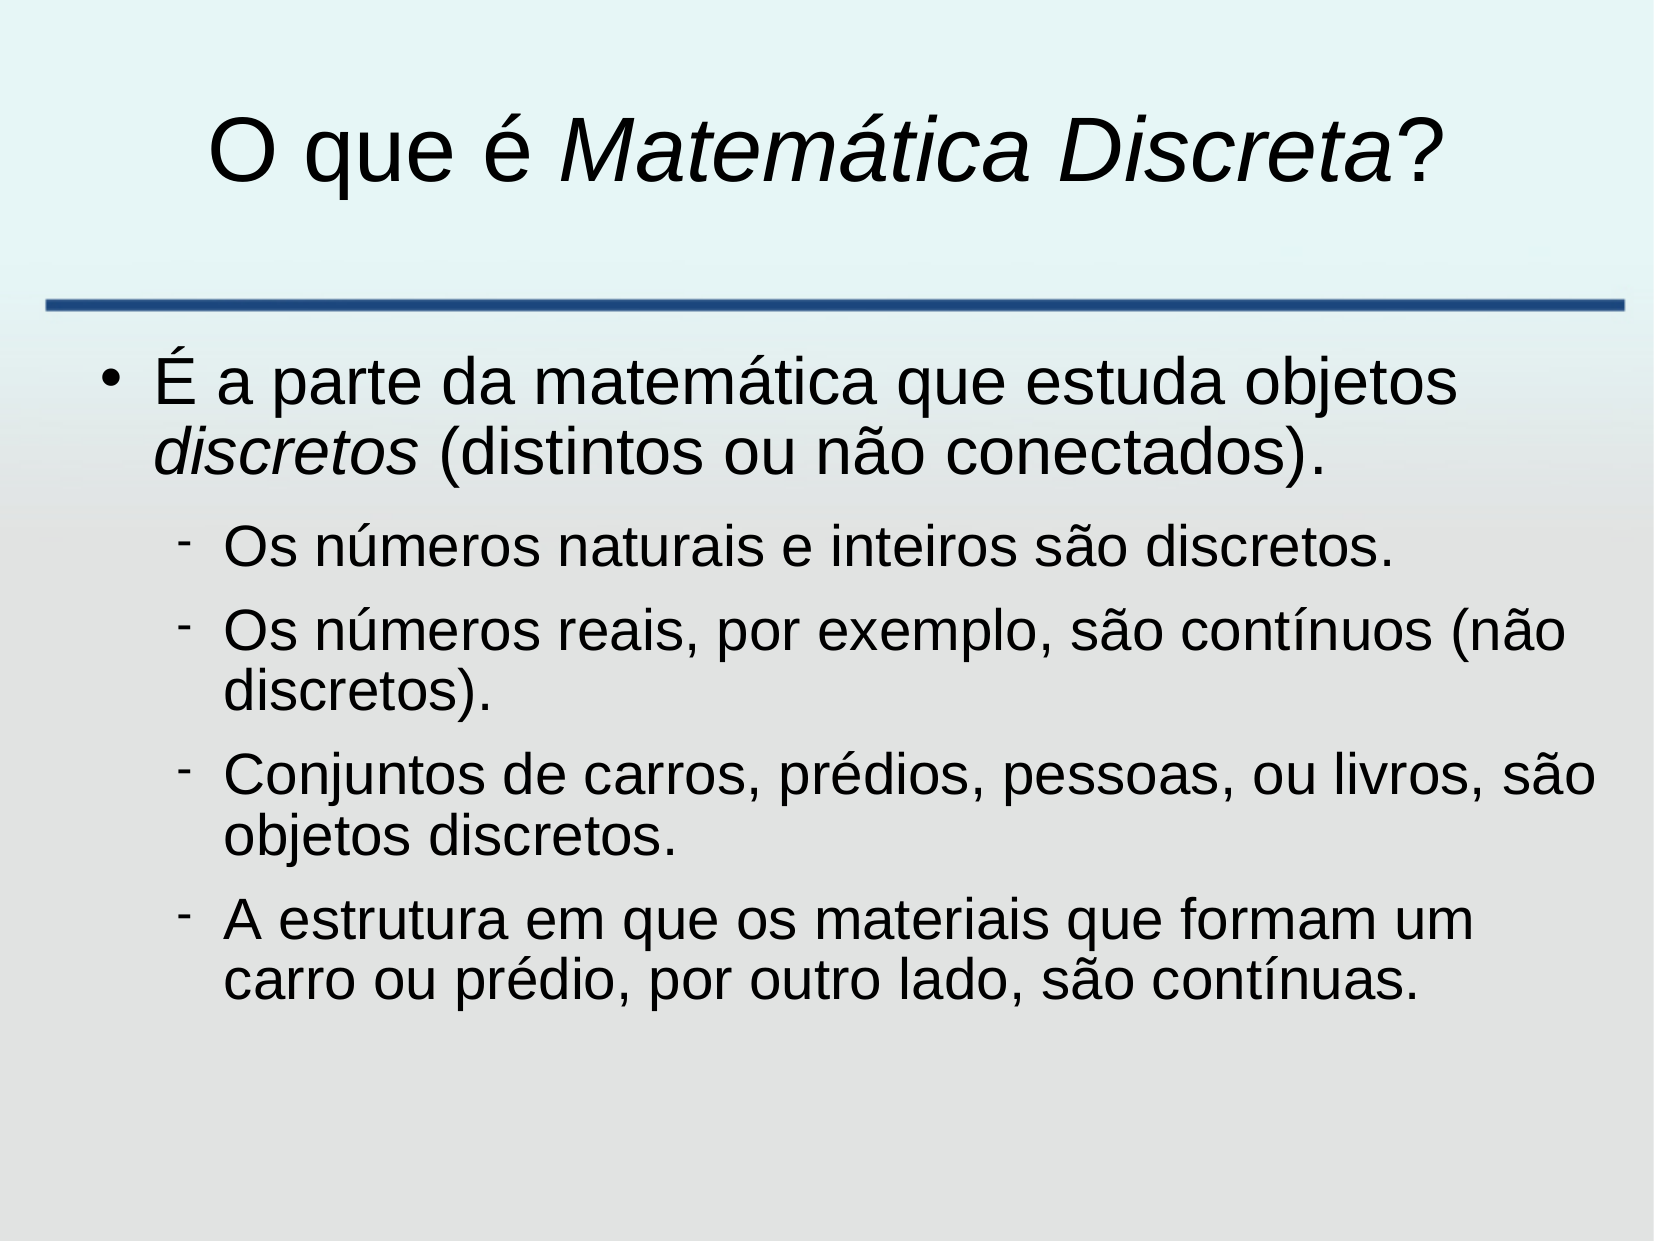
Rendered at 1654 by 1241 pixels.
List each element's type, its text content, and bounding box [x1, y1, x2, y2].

list É a parte da matemática que estuda objetos discretos (distintos ou não conectados). Os números naturais e inteiros são discretos. Os números reais, por exemplo, são contínuos (não discretos). Conjuntos de carros, prédios, pessoas, ou livros, são objetos discretos. A estrutura em que os materiais que formam um carro ou prédio, por outro lado, são contínuas. [82, 349, 1618, 1153]
picture [0, 0, 1654, 1241]
title O que é Matemática Discreta? [29, 56, 1625, 249]
